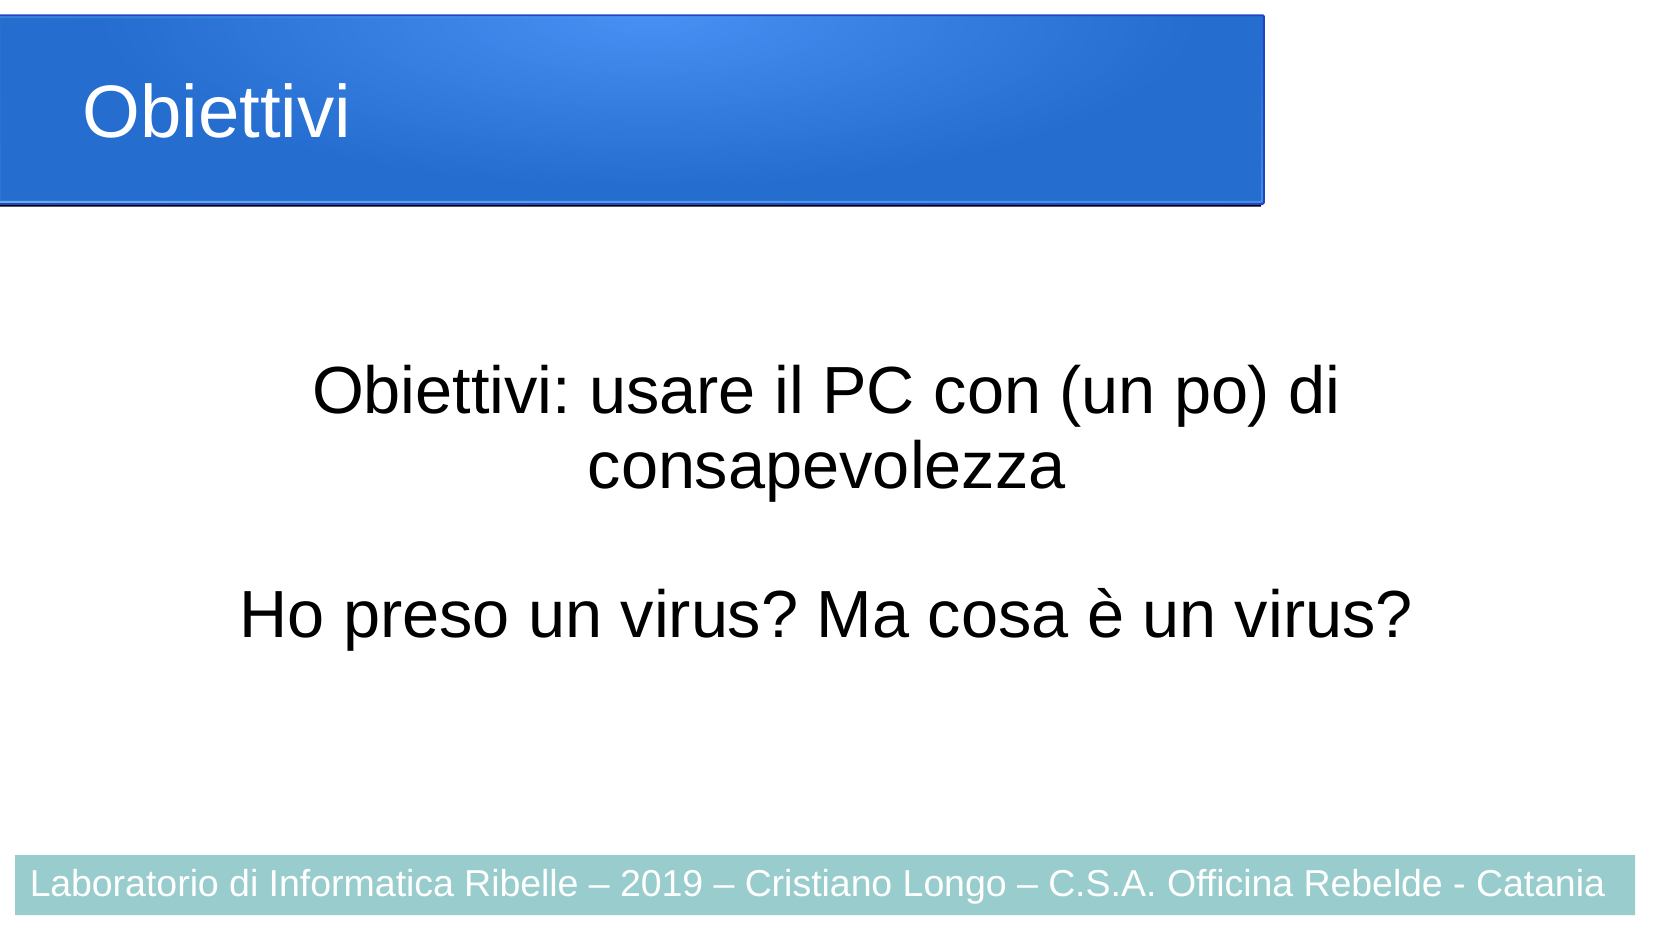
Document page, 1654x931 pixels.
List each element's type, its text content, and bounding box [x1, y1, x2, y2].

title Obiettivi [82, 35, 1235, 189]
subtitle Obiettivi: usare il PC con (un po) di consapevolezza Ho preso un virus? Ma cosa è un virus? [82, 224, 1571, 855]
text_box Laboratorio di Informatica Ribelle – 2019 – Cristiano Longo – C.S.A. Officina Rebelde - Catania [15, 855, 1636, 916]
